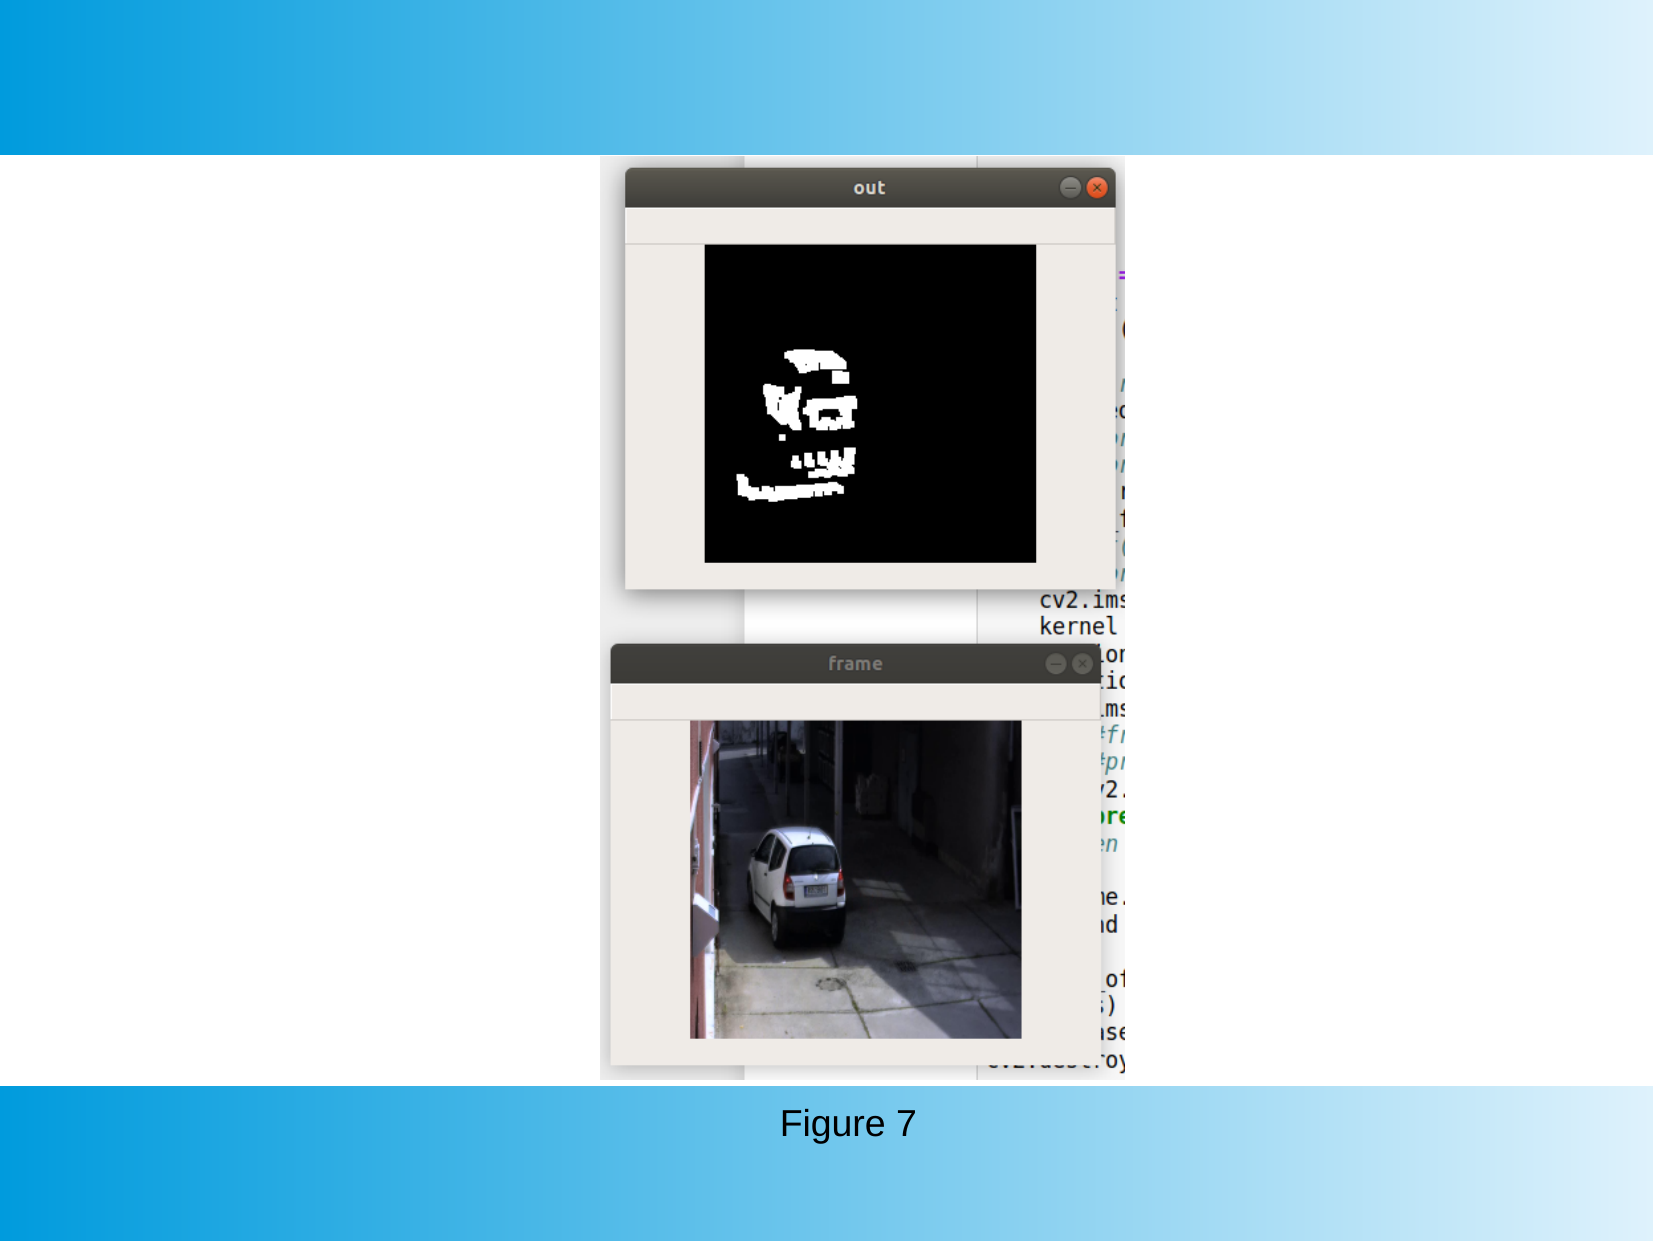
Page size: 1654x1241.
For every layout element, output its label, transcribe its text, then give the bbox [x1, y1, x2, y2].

text_box Figure 7 [765, 1095, 1081, 1152]
picture [600, 156, 1125, 1081]
